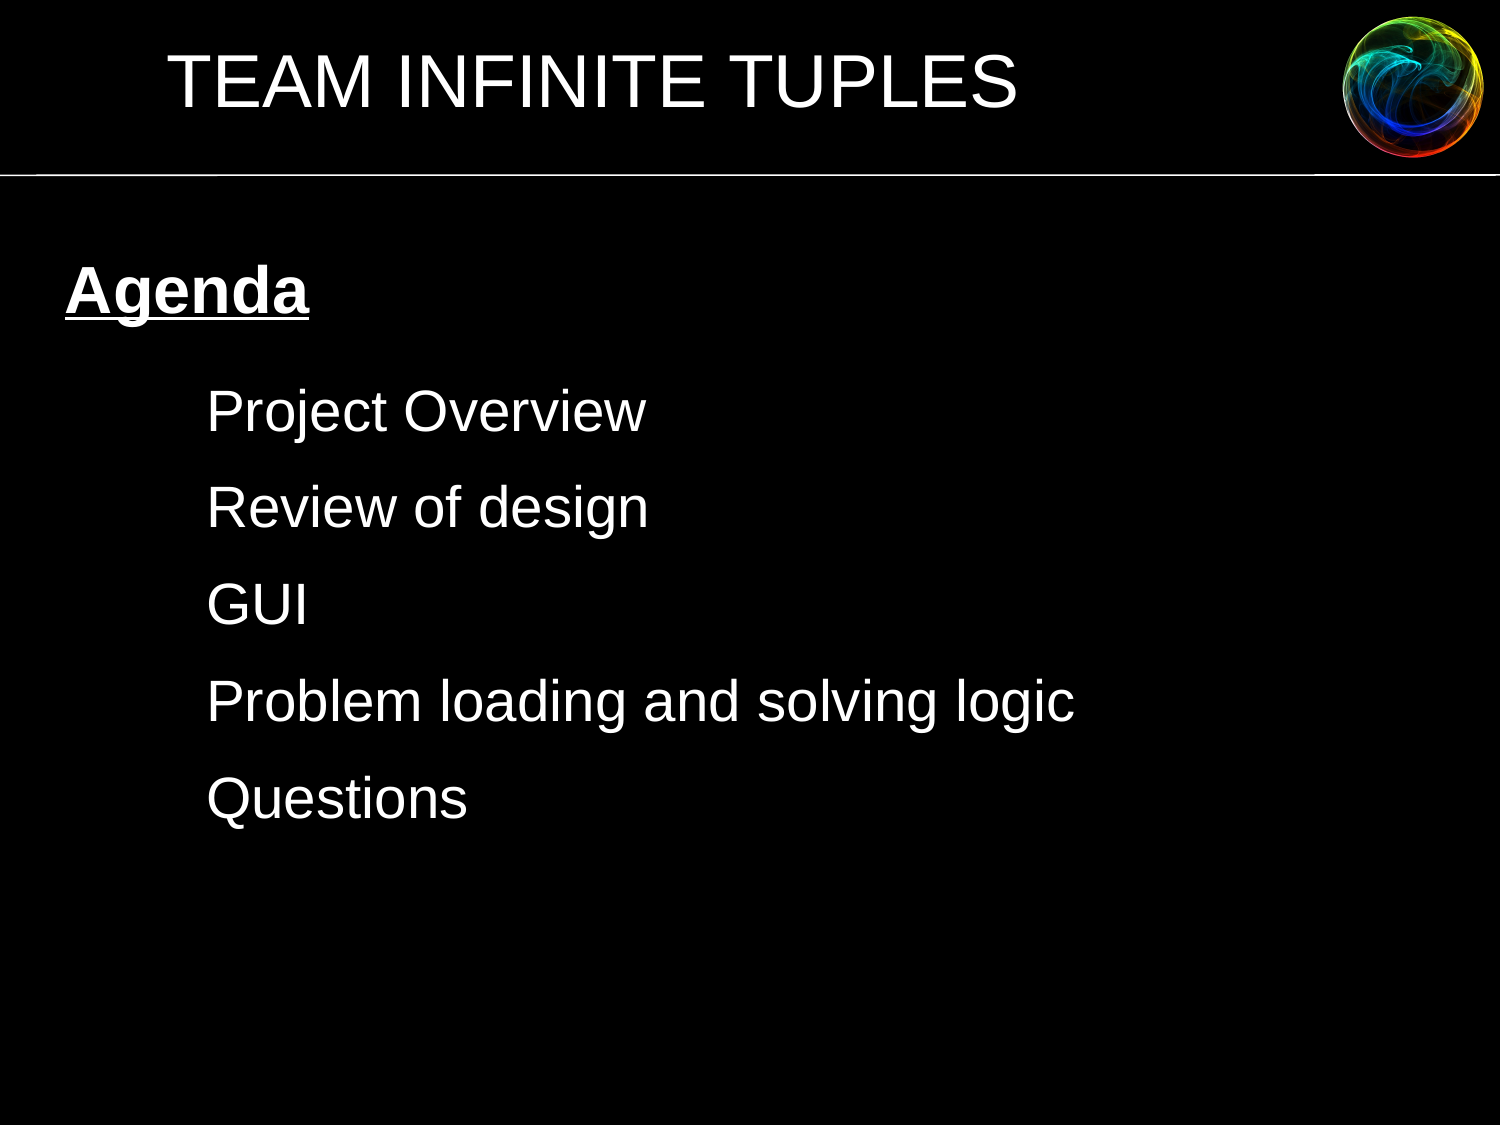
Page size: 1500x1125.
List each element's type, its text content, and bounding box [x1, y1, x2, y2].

text_box Agenda [49, 249, 538, 335]
text_box TEAM INFINITE TUPLES [0, 37, 1188, 131]
text_box Project Overview Review of design GUI Problem loading and solving logic Questions [174, 375, 1388, 839]
picture [1325, 0, 1500, 174]
